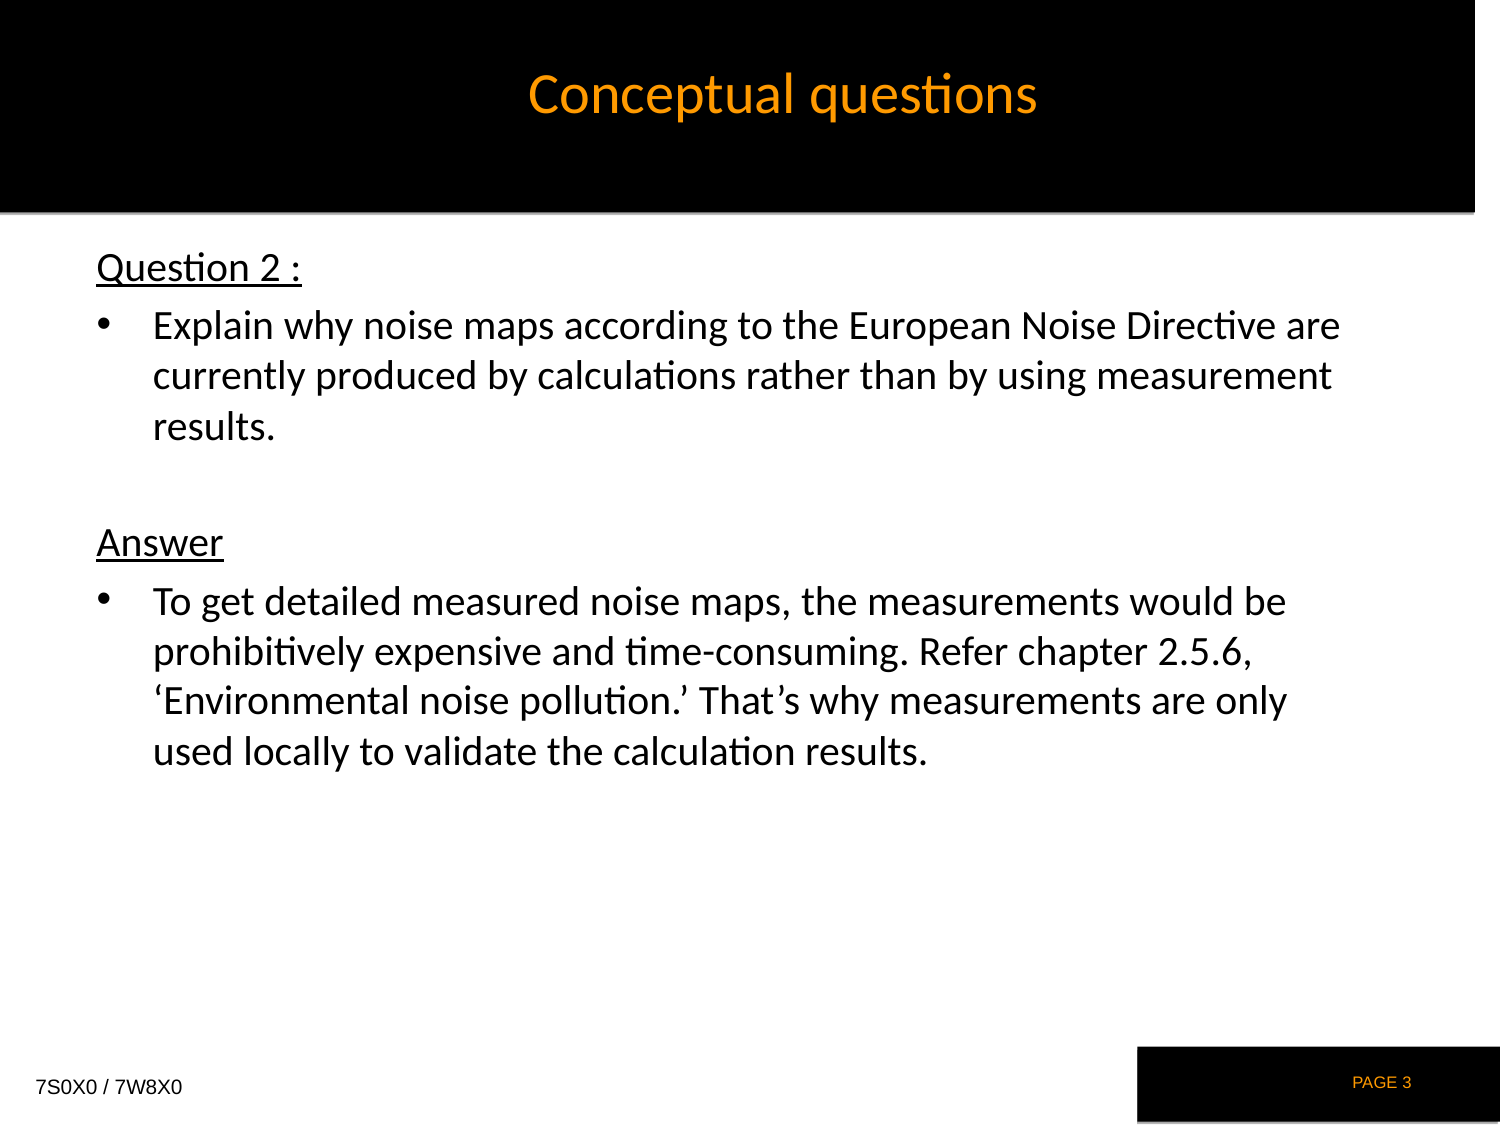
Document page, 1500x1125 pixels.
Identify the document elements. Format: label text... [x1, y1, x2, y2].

list Question 2 : Explain why noise maps according to the European Noise Directive are currently produced by calculations rather than by using measurement results. Answer To get detailed measured noise maps, the measurements would be prohibitively expensive and time-consuming. Refer chapter 2.5.6, ‘Environmental noise pollution.’ That’s why measurements are only used locally to validate the calculation results. [81, 232, 1394, 882]
text_box [1137, 1046, 1500, 1122]
text_box Conceptual questions [125, 48, 1442, 200]
text_box [0, 0, 1475, 213]
text_box 7S0X0 / 7W8X0 [35, 1070, 626, 1102]
text_box PAGE 3 [1352, 1066, 1453, 1098]
